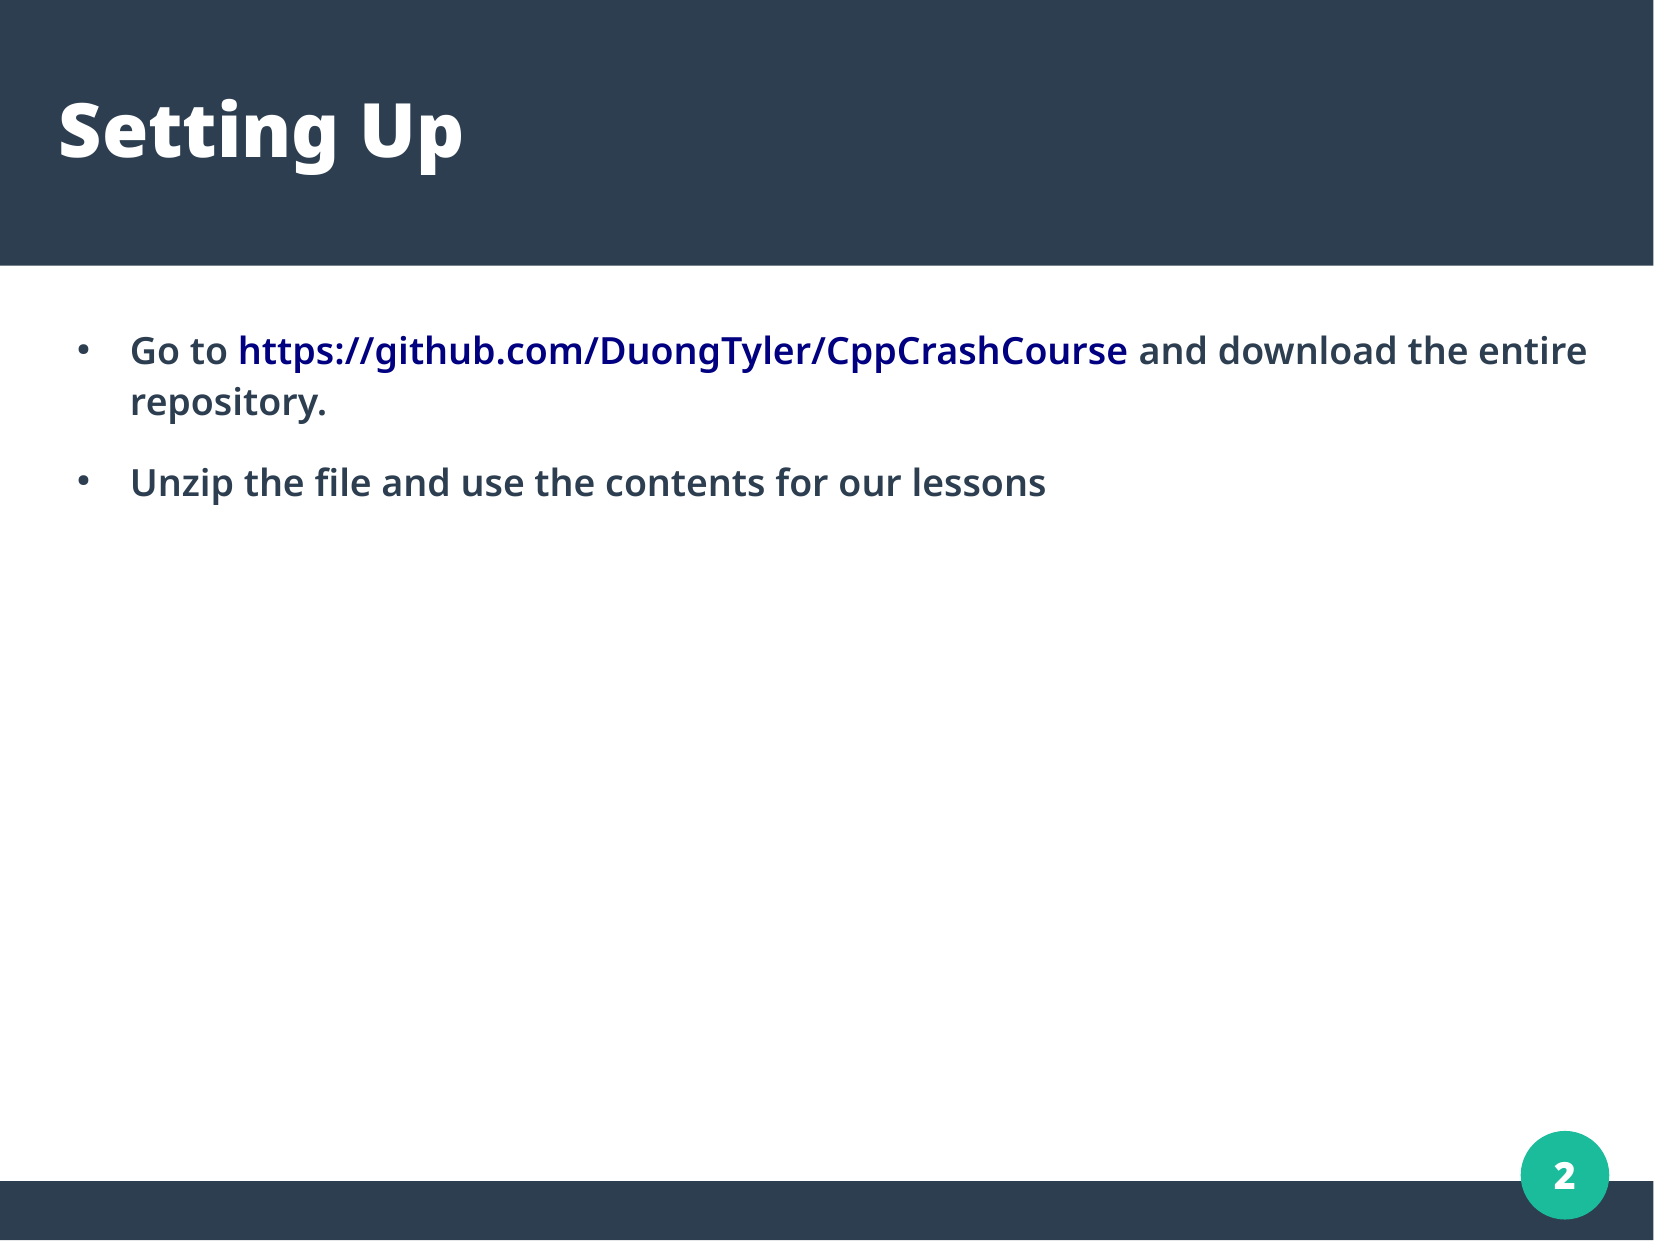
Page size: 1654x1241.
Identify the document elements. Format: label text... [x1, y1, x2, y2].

list Go to https://github.com/DuongTyler/CppCrashCourse and download the entire repository. Unzip the file and use the contents for our lessons [59, 324, 1595, 1152]
title Setting Up [59, 49, 1595, 207]
